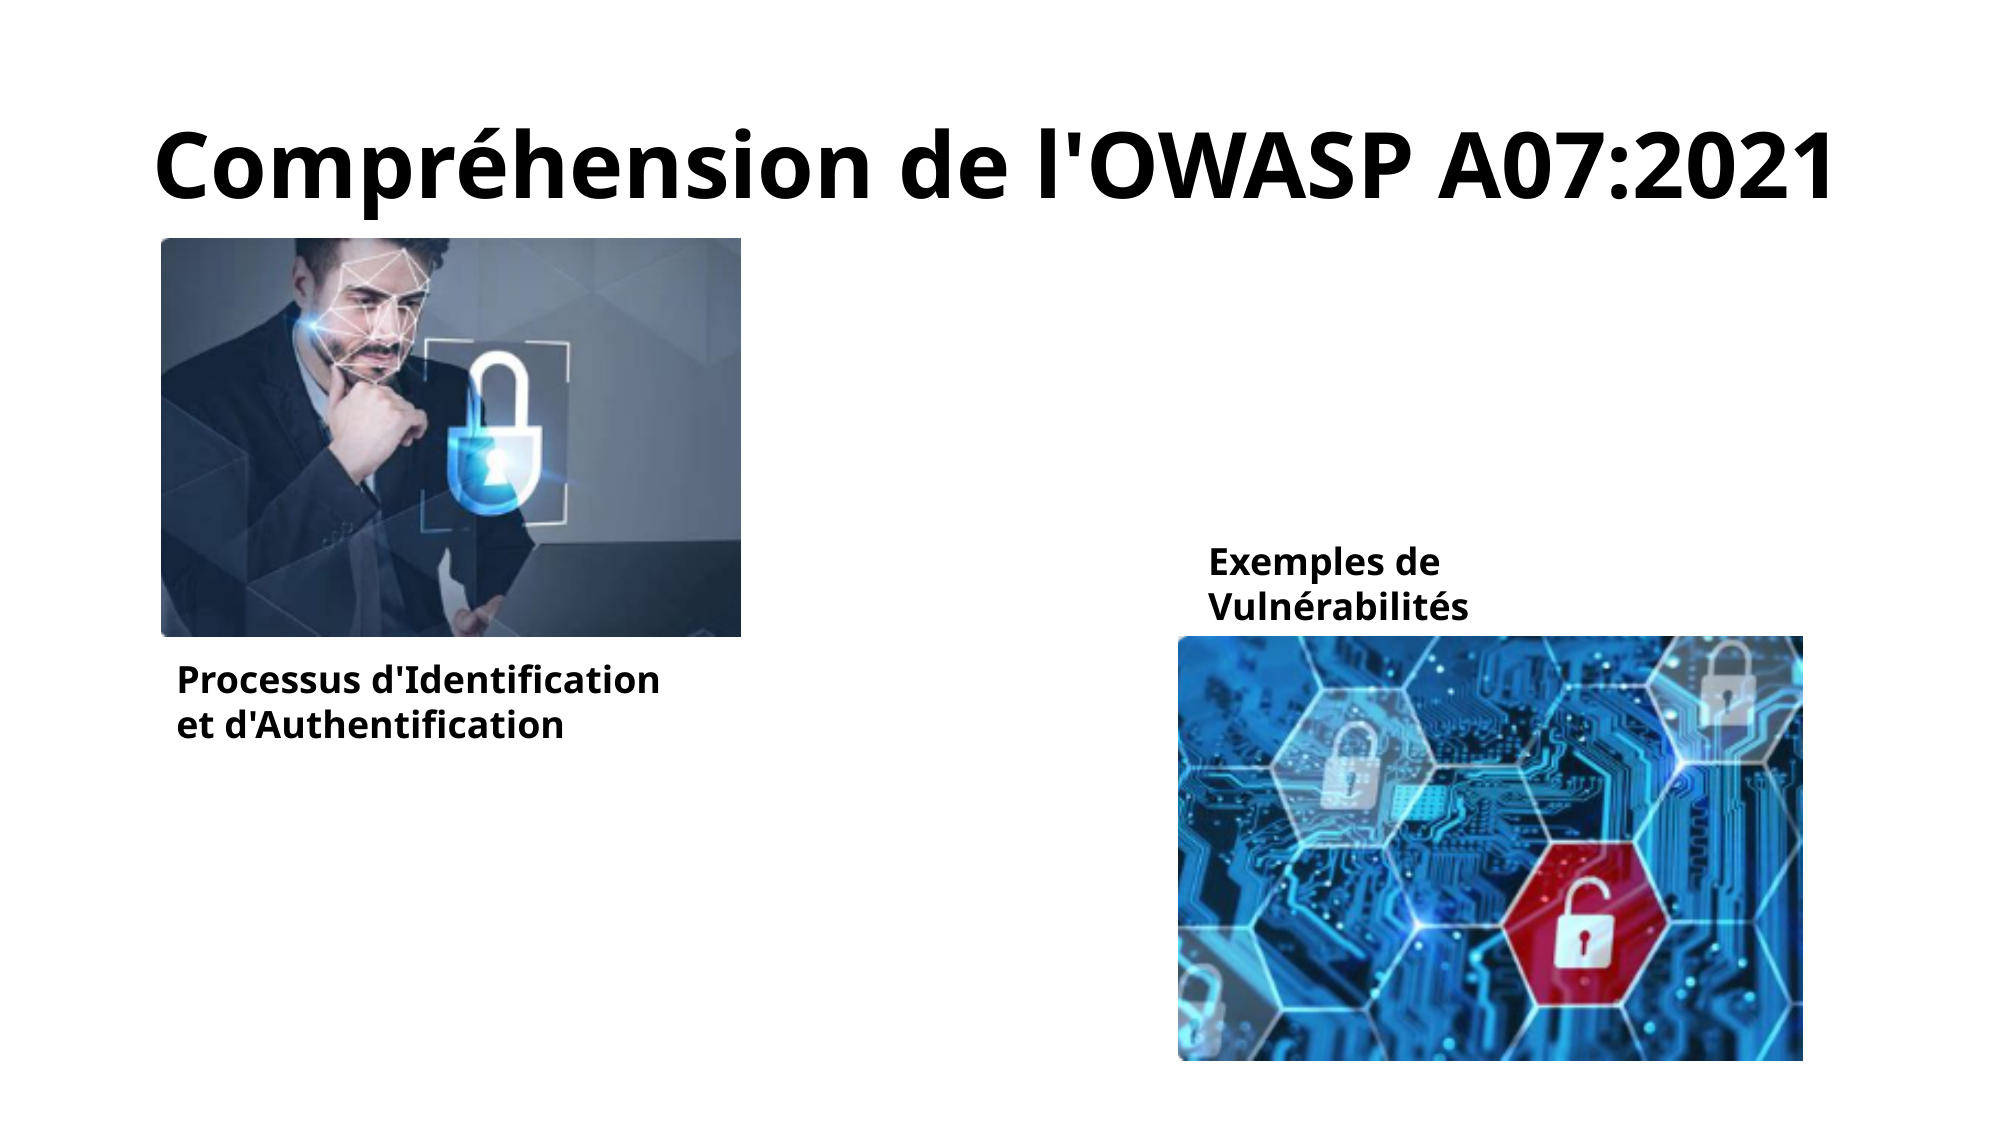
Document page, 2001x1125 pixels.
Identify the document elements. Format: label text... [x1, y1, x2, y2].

picture [1178, 636, 1803, 1061]
text_box Processus d'Identification et d'Authentification [161, 648, 716, 800]
picture [161, 238, 741, 637]
title Compréhension de l'OWASP A07:2021 [137, 59, 1863, 278]
text_box Exemples de Vulnérabilités [1193, 530, 1773, 637]
